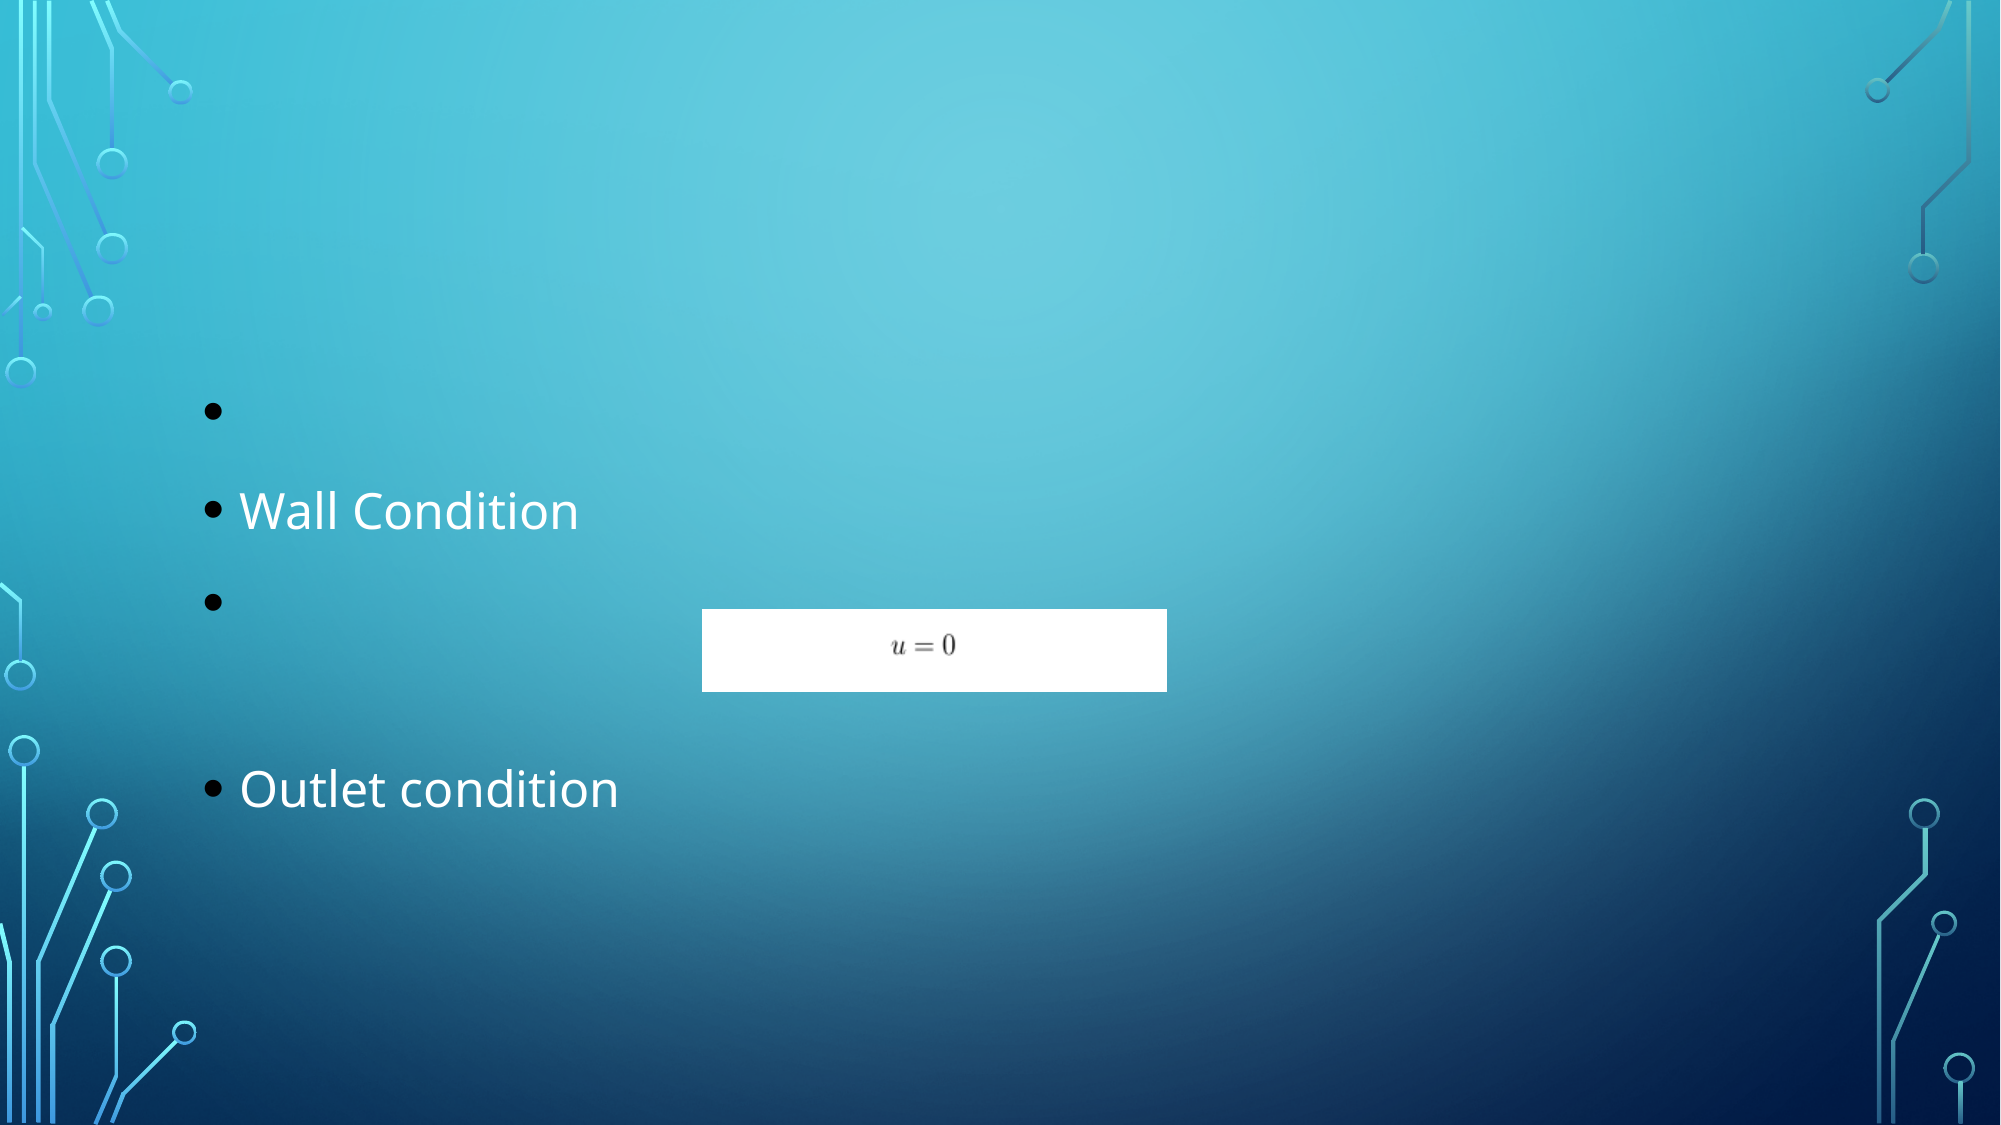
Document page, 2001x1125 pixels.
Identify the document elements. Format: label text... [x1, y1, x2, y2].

list Wall Condition Outlet condition [187, 369, 1813, 951]
picture [702, 609, 1167, 692]
